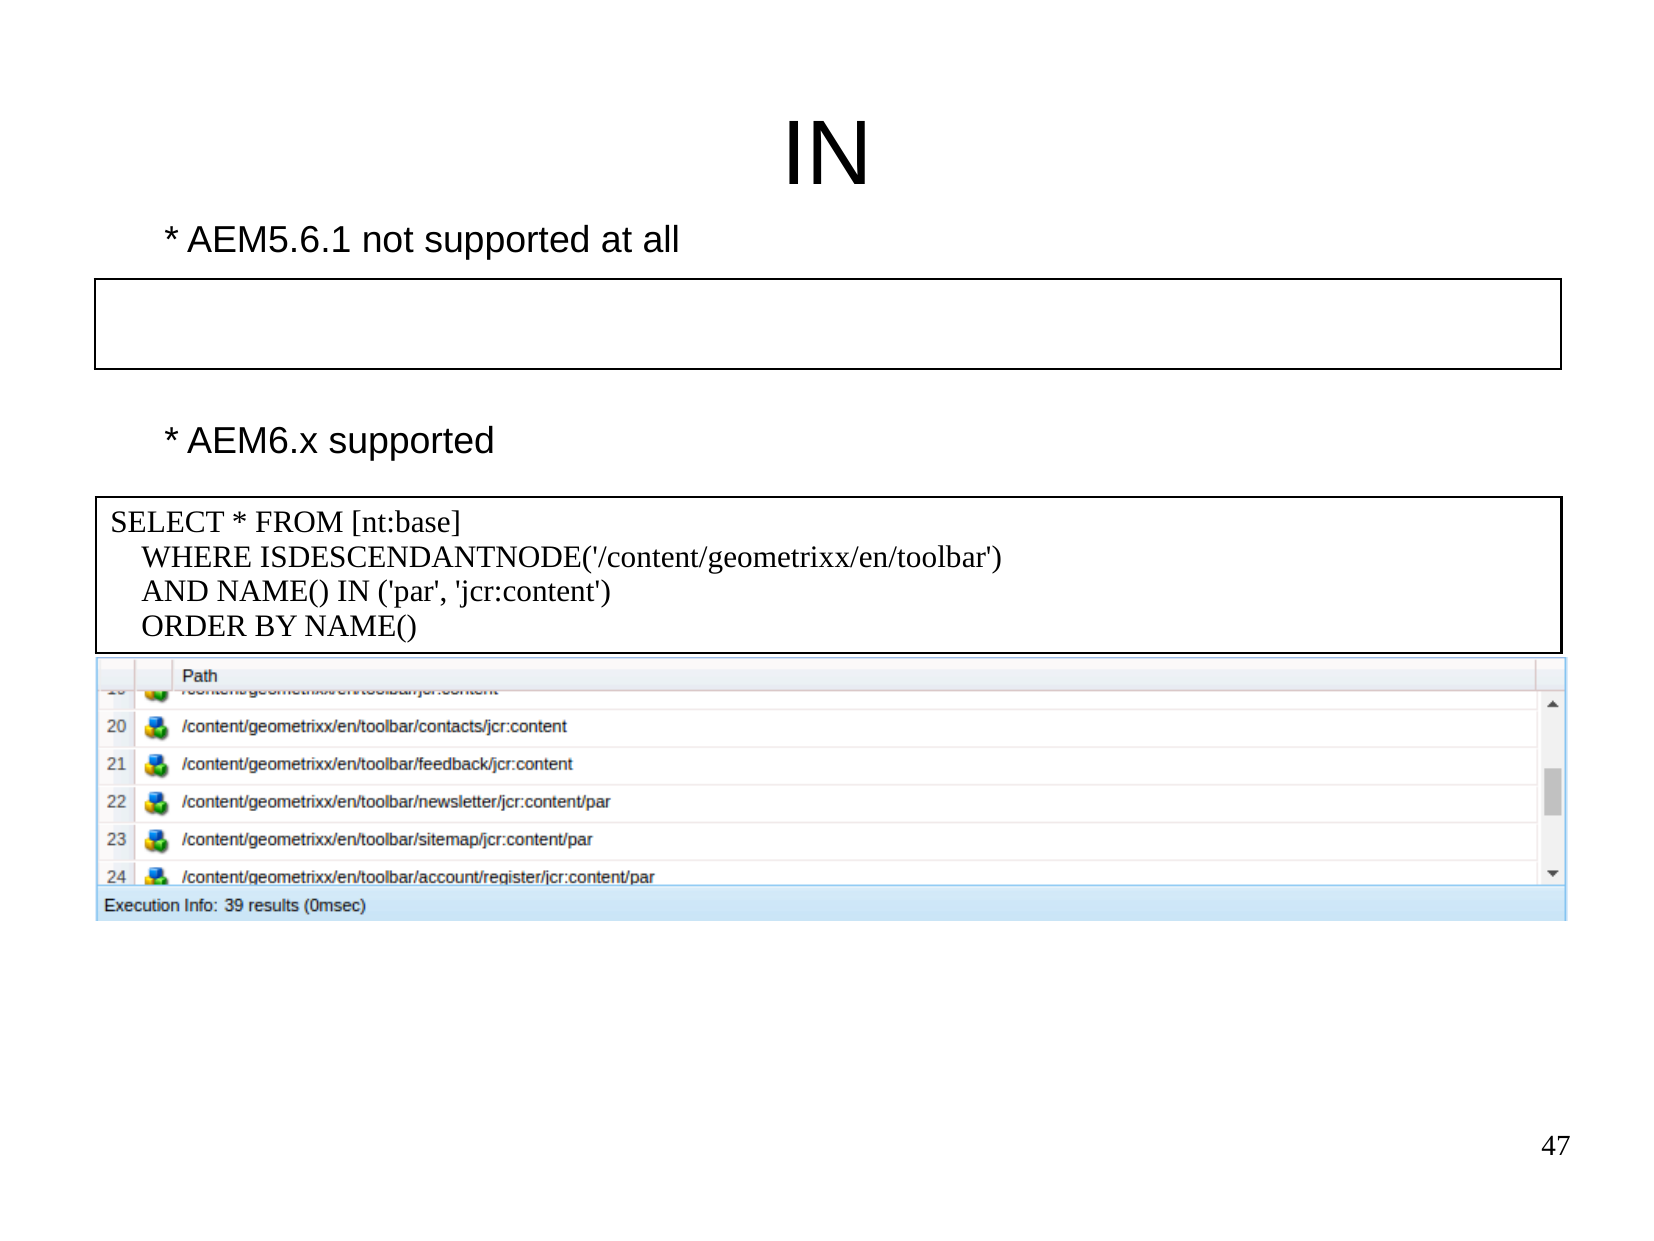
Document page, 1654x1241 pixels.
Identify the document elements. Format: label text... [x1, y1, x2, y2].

text_box * AEM6.x supported [149, 411, 1560, 469]
table_header [96, 280, 1560, 368]
text_box * AEM5.6.1 not supported at all [149, 211, 1560, 268]
title IN [83, 49, 1572, 257]
table_header SELECT * FROM [nt:base] WHERE ISDESCENDANTNODE('/content/geometrixx/en/toolbar') AND NAME() IN ('par', 'jcr:content') ORDER BY NAME() [97, 498, 1560, 652]
picture [95, 657, 1568, 921]
